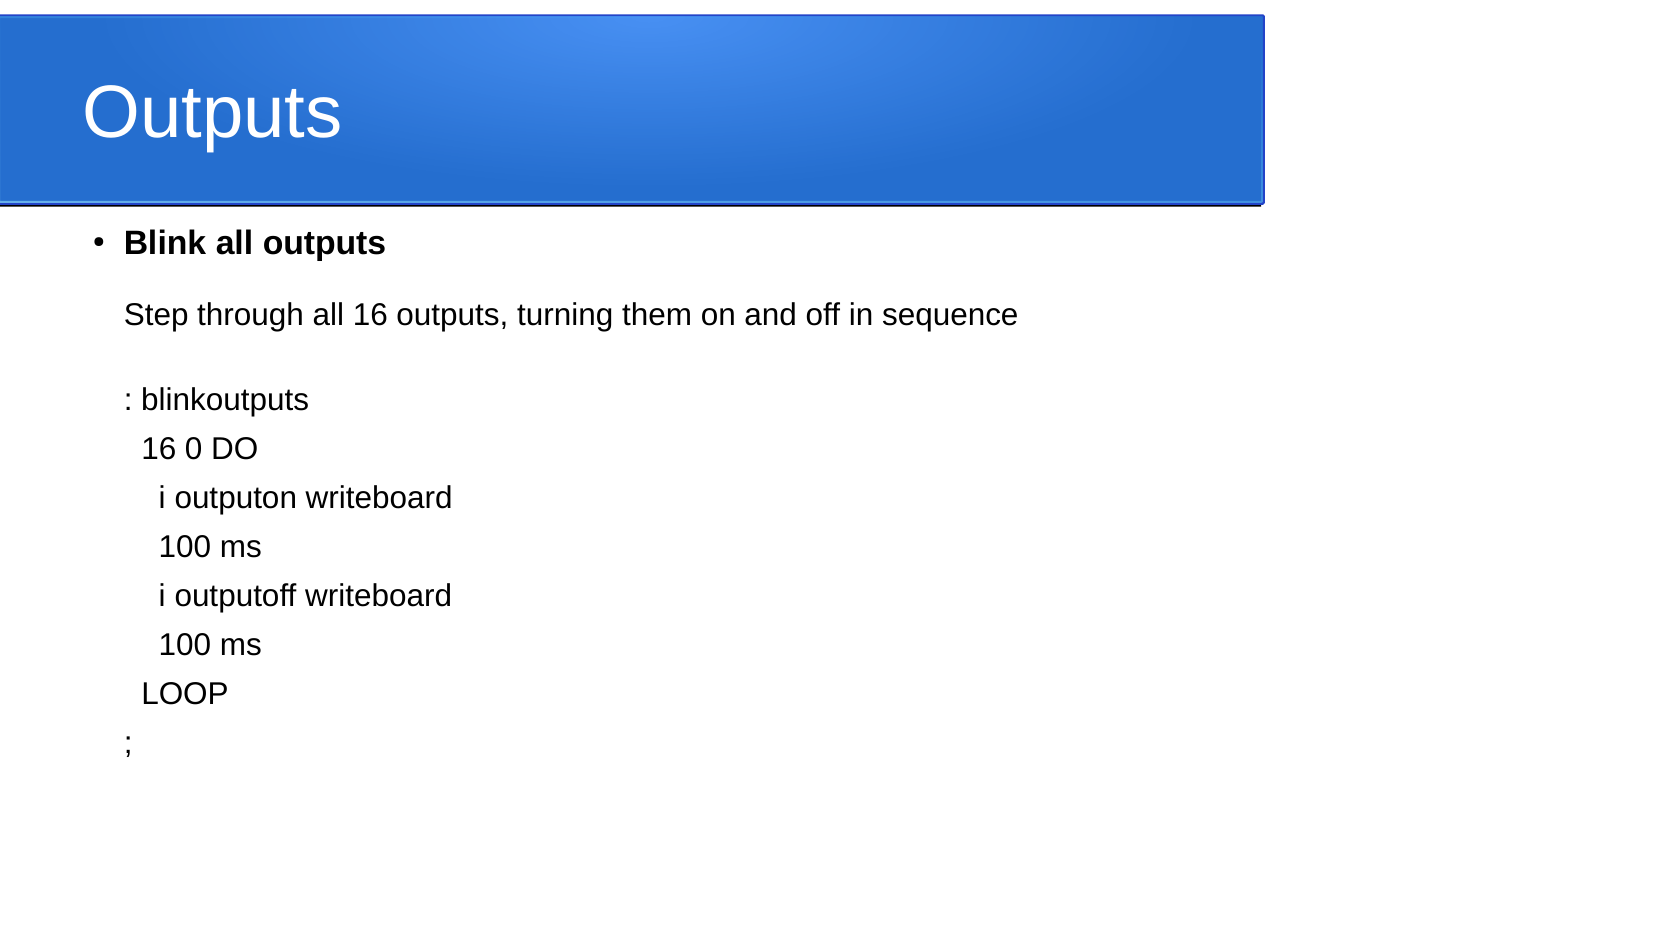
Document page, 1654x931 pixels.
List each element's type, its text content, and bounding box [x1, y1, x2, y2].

list Blink all outputs Step through all 16 outputs, turning them on and off in sequence : blinkoutputs 16 0 DO i outputon writeboard 100 ms i outputoff writeboard 100 ms LOOP ; [82, 224, 1571, 764]
title Outputs [82, 35, 1235, 189]
